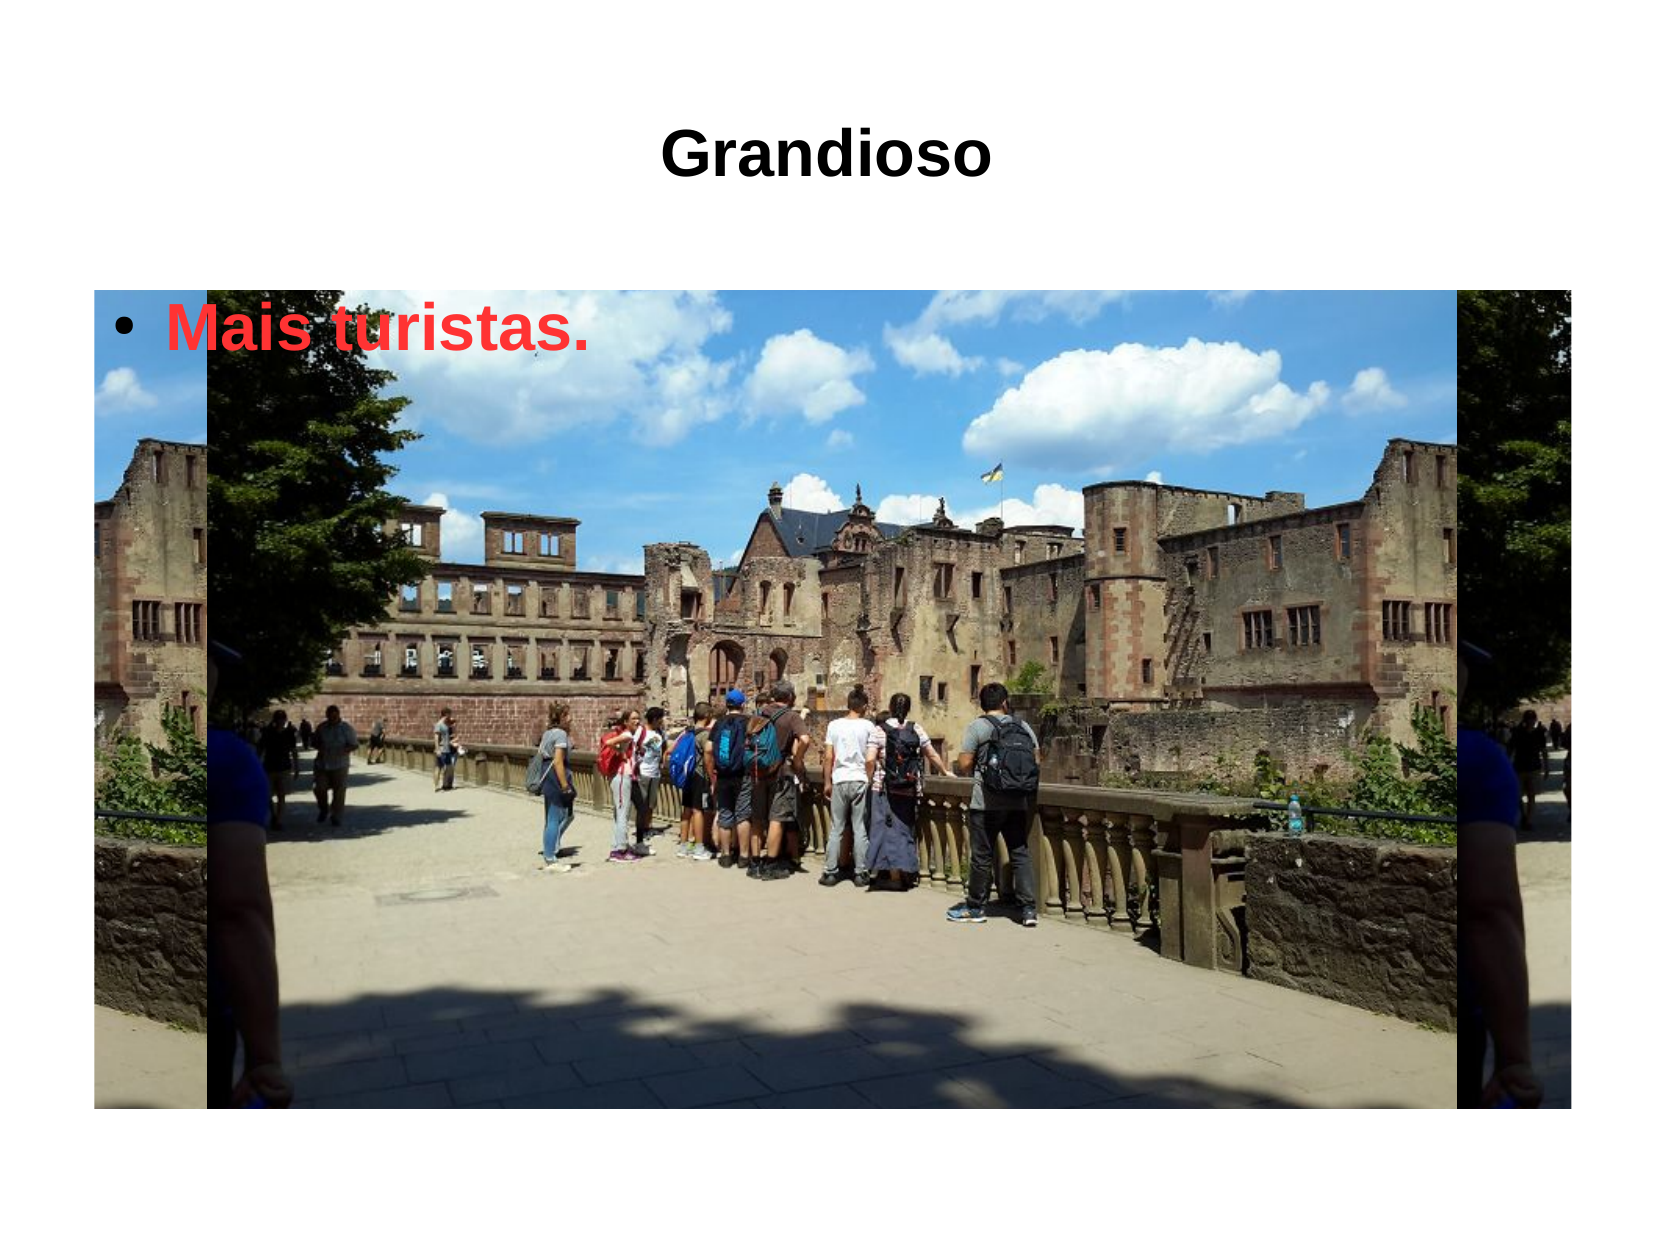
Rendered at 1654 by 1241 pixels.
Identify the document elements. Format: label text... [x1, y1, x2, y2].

title Grandioso [82, 49, 1571, 257]
list Mais turistas. [94, 290, 1572, 1109]
